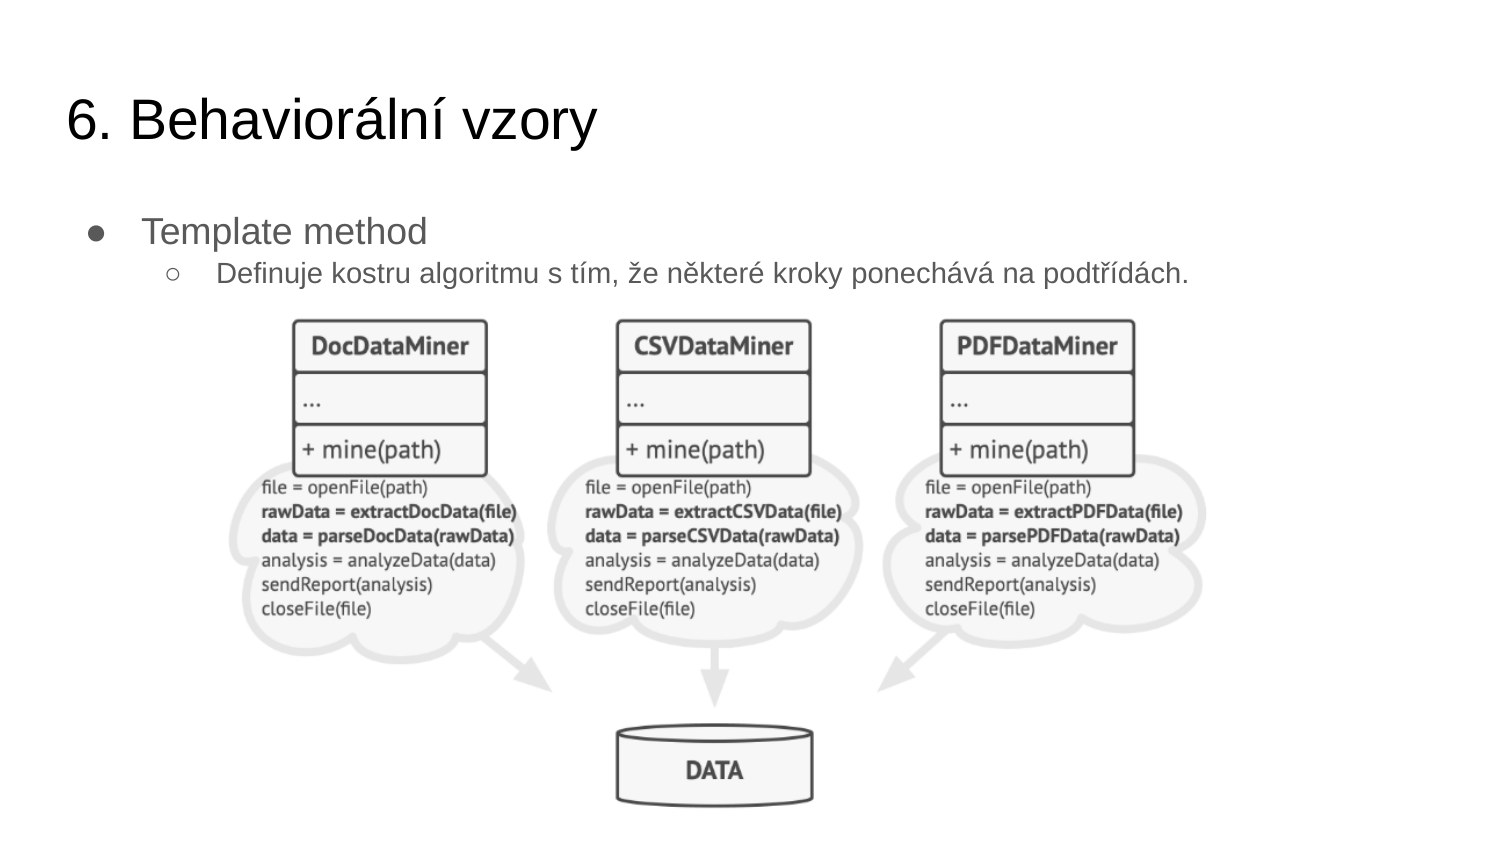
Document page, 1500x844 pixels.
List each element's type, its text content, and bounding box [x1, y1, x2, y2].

list Template method Definuje kostru algoritmu s tím, že některé kroky ponechává na podtřídách. [51, 189, 1449, 844]
picture [220, 310, 1227, 836]
title 6. Behaviorální vzory [51, 72, 1449, 167]
